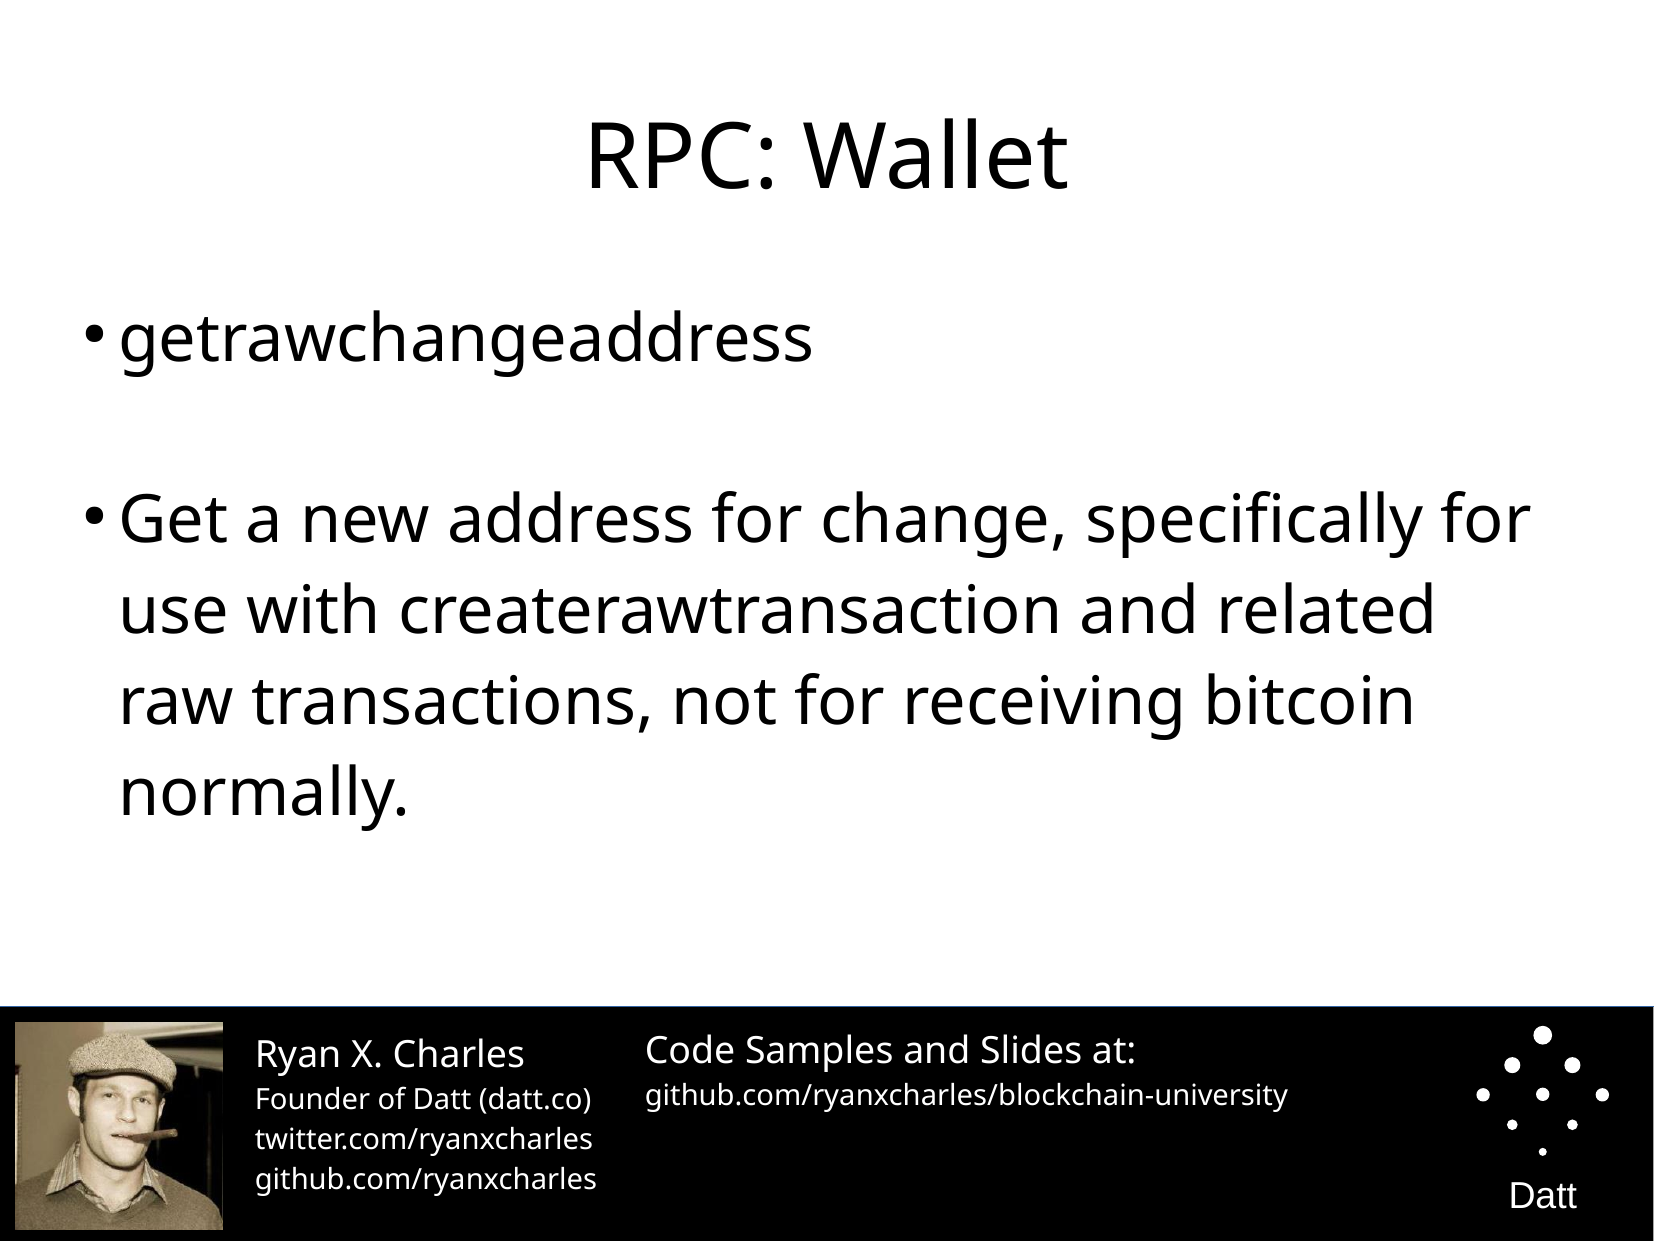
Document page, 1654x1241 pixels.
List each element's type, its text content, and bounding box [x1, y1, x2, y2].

text_box Datt [1452, 1167, 1633, 1241]
text_box [0, 1006, 1654, 1241]
picture [15, 1022, 223, 1231]
title RPC: Wallet [82, 49, 1571, 257]
text_box Ryan X. Charles Founder of Datt (datt.co) twitter.com/ryanxcharles github.com/ryanxcharles [240, 1020, 976, 1241]
picture [1475, 1023, 1611, 1159]
subtitle getrawchangeaddress Get a new address for change, specifically for use with createrawtransaction and related raw transactions, not for receiving bitcoin normally. [82, 290, 1571, 1006]
text_box Code Samples and Slides at: github.com/ryanxcharles/blockchain-university [630, 1015, 1403, 1156]
